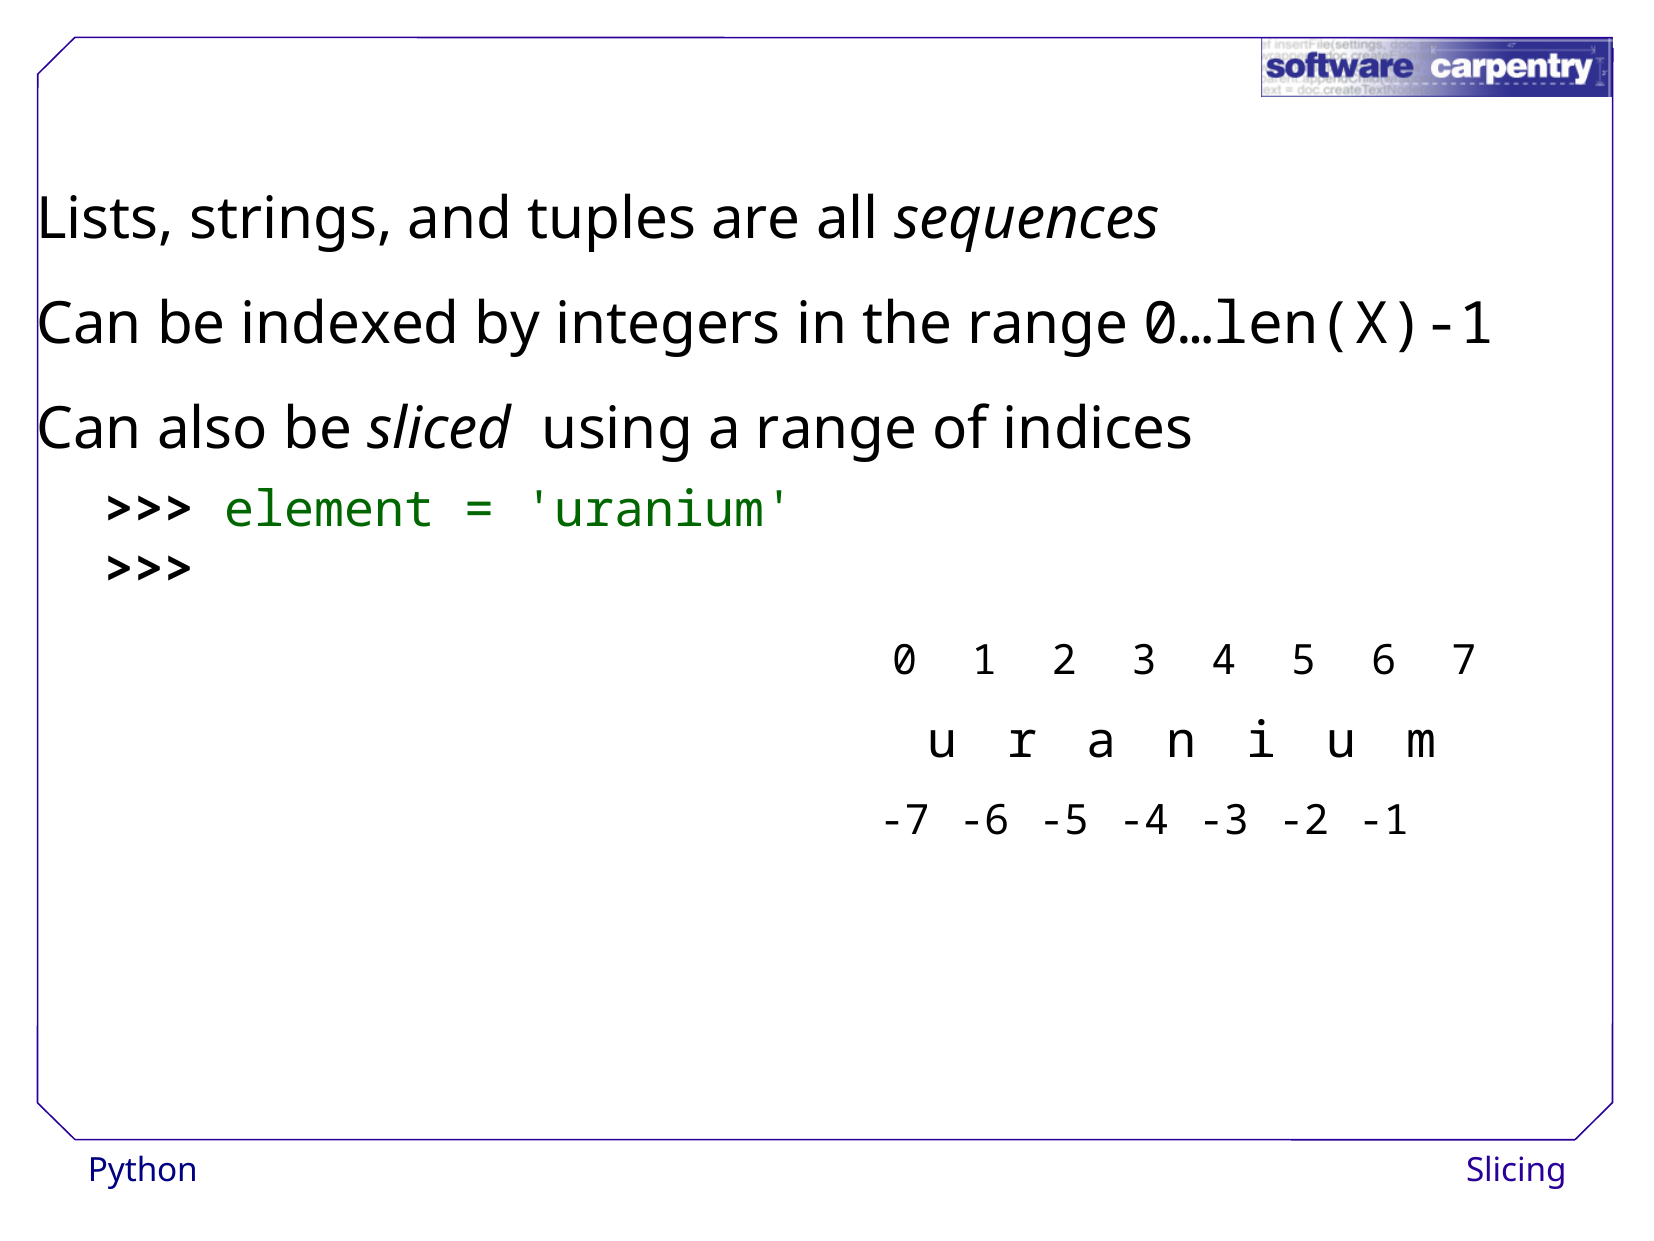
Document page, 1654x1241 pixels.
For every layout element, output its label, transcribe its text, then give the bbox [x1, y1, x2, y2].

table_header m [1382, 705, 1461, 780]
table_header 7 [1424, 629, 1504, 705]
table_header 5 [1264, 629, 1344, 705]
table_header -2 [1264, 790, 1344, 866]
table_header 0 [865, 629, 945, 705]
table_header a [1062, 705, 1142, 780]
text_box >>> element = 'uranium' >>> [89, 469, 827, 1103]
text_box Lists, strings, and tuples are all sequences Can be indexed by integers in the range 0…len(X)-1 Can also be sliced using a range of indices [21, 138, 1654, 469]
table_header -4 [1104, 790, 1184, 866]
table_header 1 [945, 629, 1024, 705]
table_header -6 [945, 790, 1024, 866]
table_header -7 [865, 790, 945, 866]
table_header u [1302, 705, 1382, 780]
table_header 3 [1104, 629, 1184, 705]
table_header i [1222, 705, 1302, 780]
table_header u [902, 705, 982, 780]
table_header 2 [1024, 629, 1104, 705]
table_header r [982, 705, 1062, 780]
table_header -3 [1184, 790, 1264, 866]
picture [1261, 39, 1613, 97]
table_header n [1142, 705, 1222, 780]
table_header -5 [1024, 790, 1104, 866]
table_header 4 [1184, 629, 1264, 705]
table_header 6 [1344, 629, 1424, 705]
table_header -1 [1344, 790, 1424, 866]
